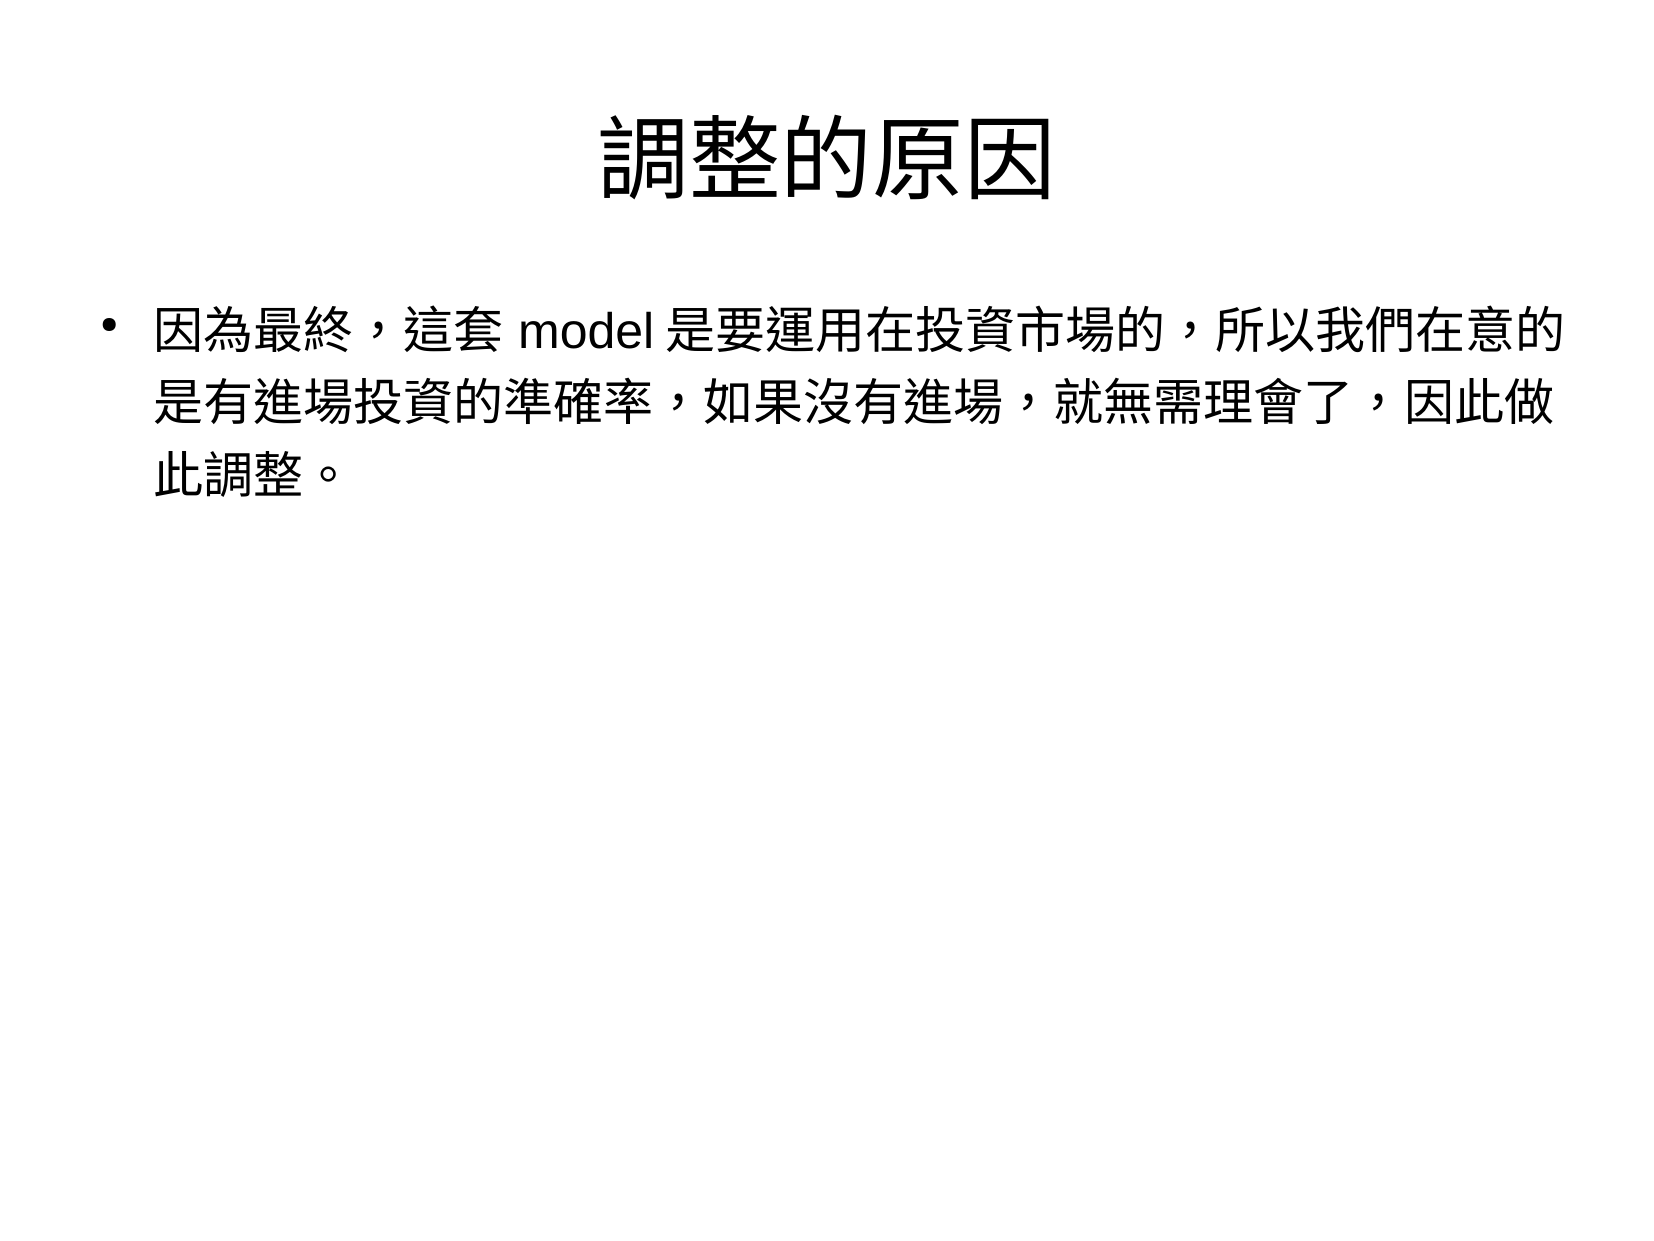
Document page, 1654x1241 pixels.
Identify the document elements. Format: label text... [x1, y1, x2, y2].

title 調整的原因 [82, 49, 1571, 257]
list 因為最終，這套model是要運用在投資市場的，所以我們在意的是有進場投資的準確率，如果沒有進場，就無需理會了，因此做此調整。 [82, 290, 1571, 1010]
